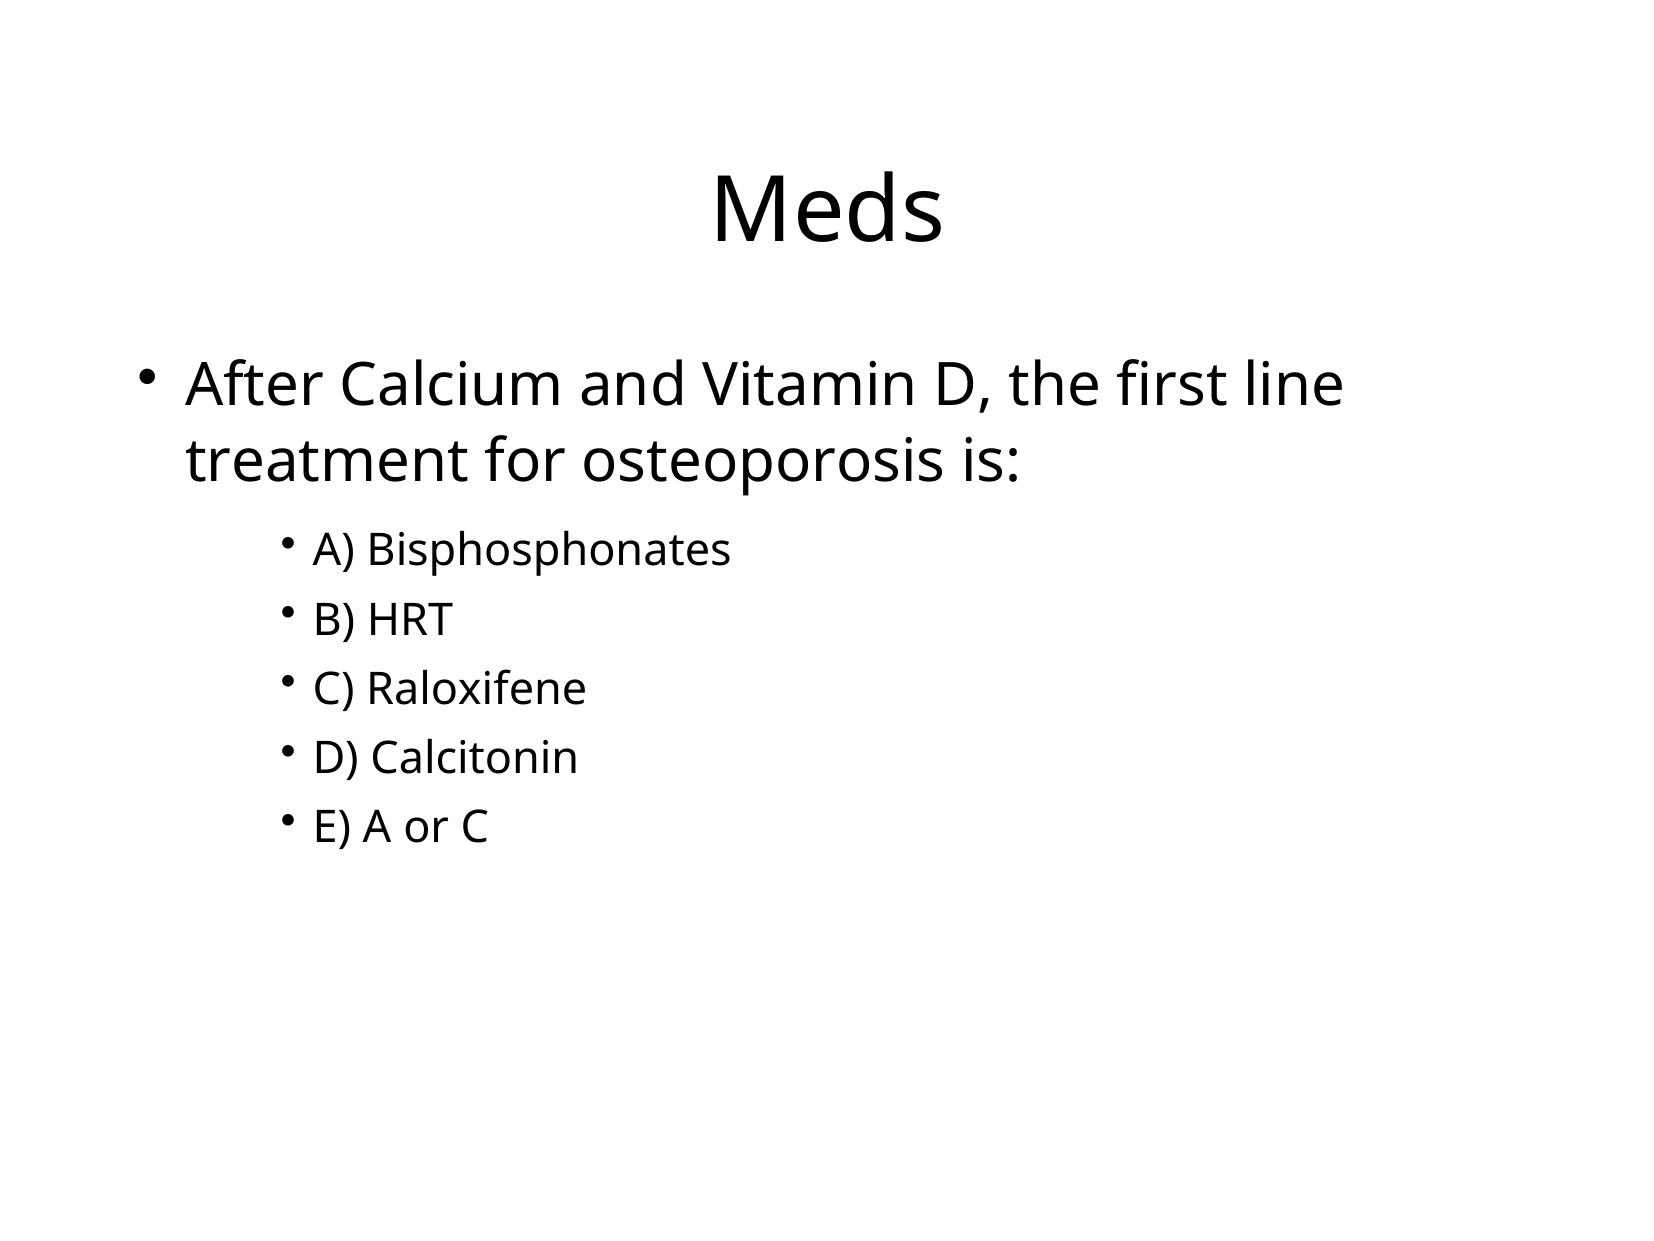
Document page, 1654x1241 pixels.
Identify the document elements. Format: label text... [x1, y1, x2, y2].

list After Calcium and Vitamin D, the first line treatment for osteoporosis is: A) Bisphosphonates B) HRT C) Raloxifene D) Calcitonin E) A or C [121, 344, 1534, 855]
title Meds [121, 155, 1534, 258]
